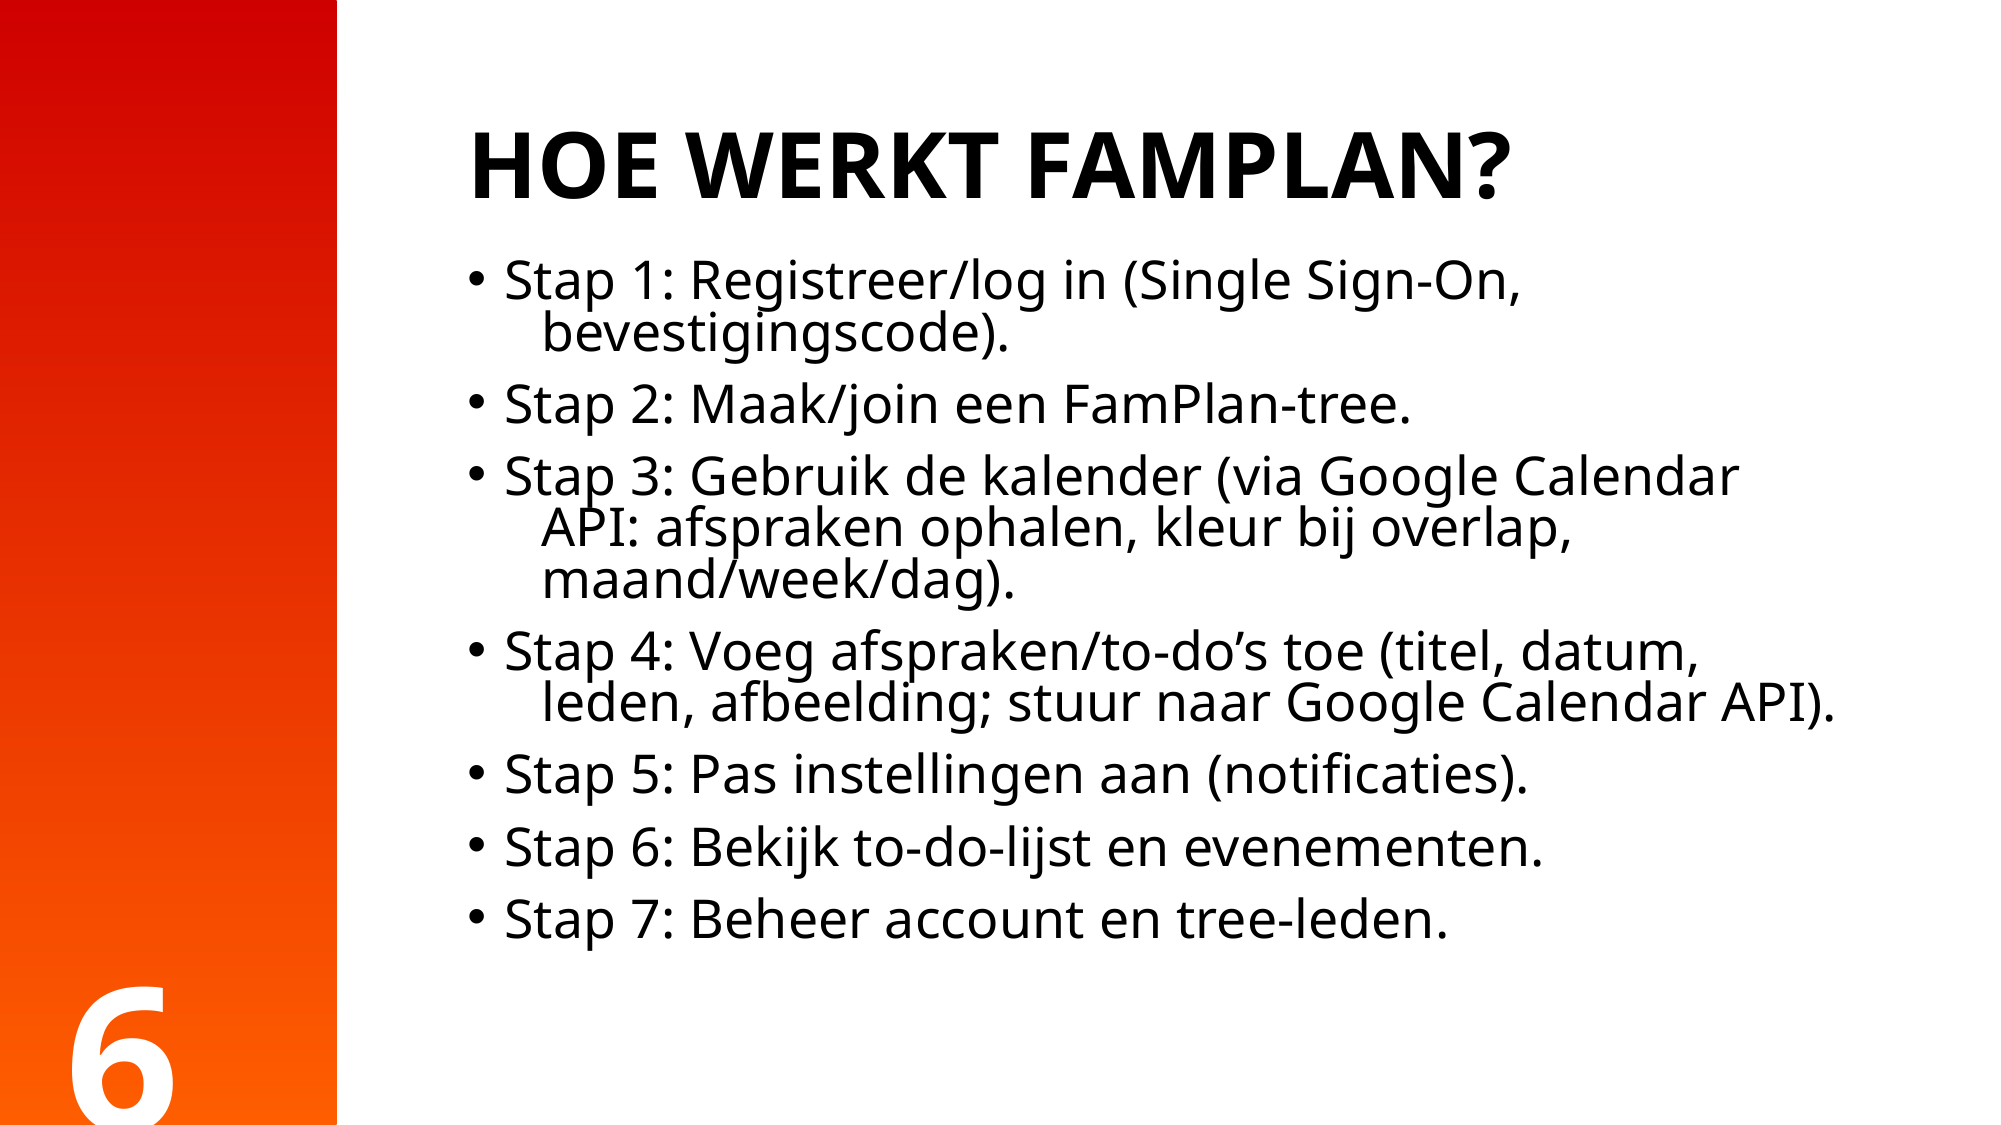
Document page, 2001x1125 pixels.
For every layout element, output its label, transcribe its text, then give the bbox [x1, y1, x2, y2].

title HOE WERKT FAMPLAN? [452, 59, 1863, 250]
text_box [0, 0, 337, 1125]
text_box 6 [50, 914, 262, 1125]
list Stap 1: Registreer/log in (Single Sign-On, bevestigingscode). Stap 2: Maak/join een FamPlan-tree. Stap 3: Gebruik de kalender (via Google Calendar API: afspraken ophalen, kleur bij overlap, maand/week/dag). Stap 4: Voeg afspraken/to-do’s toe (titel, datum, leden, afbeelding; stuur naar Google Calendar API). Stap 5: Pas instellingen aan (notificaties). Stap 6: Bekijk to-do-lijst en evenementen. Stap 7: Beheer account en tree-leden. [452, 250, 1863, 1014]
